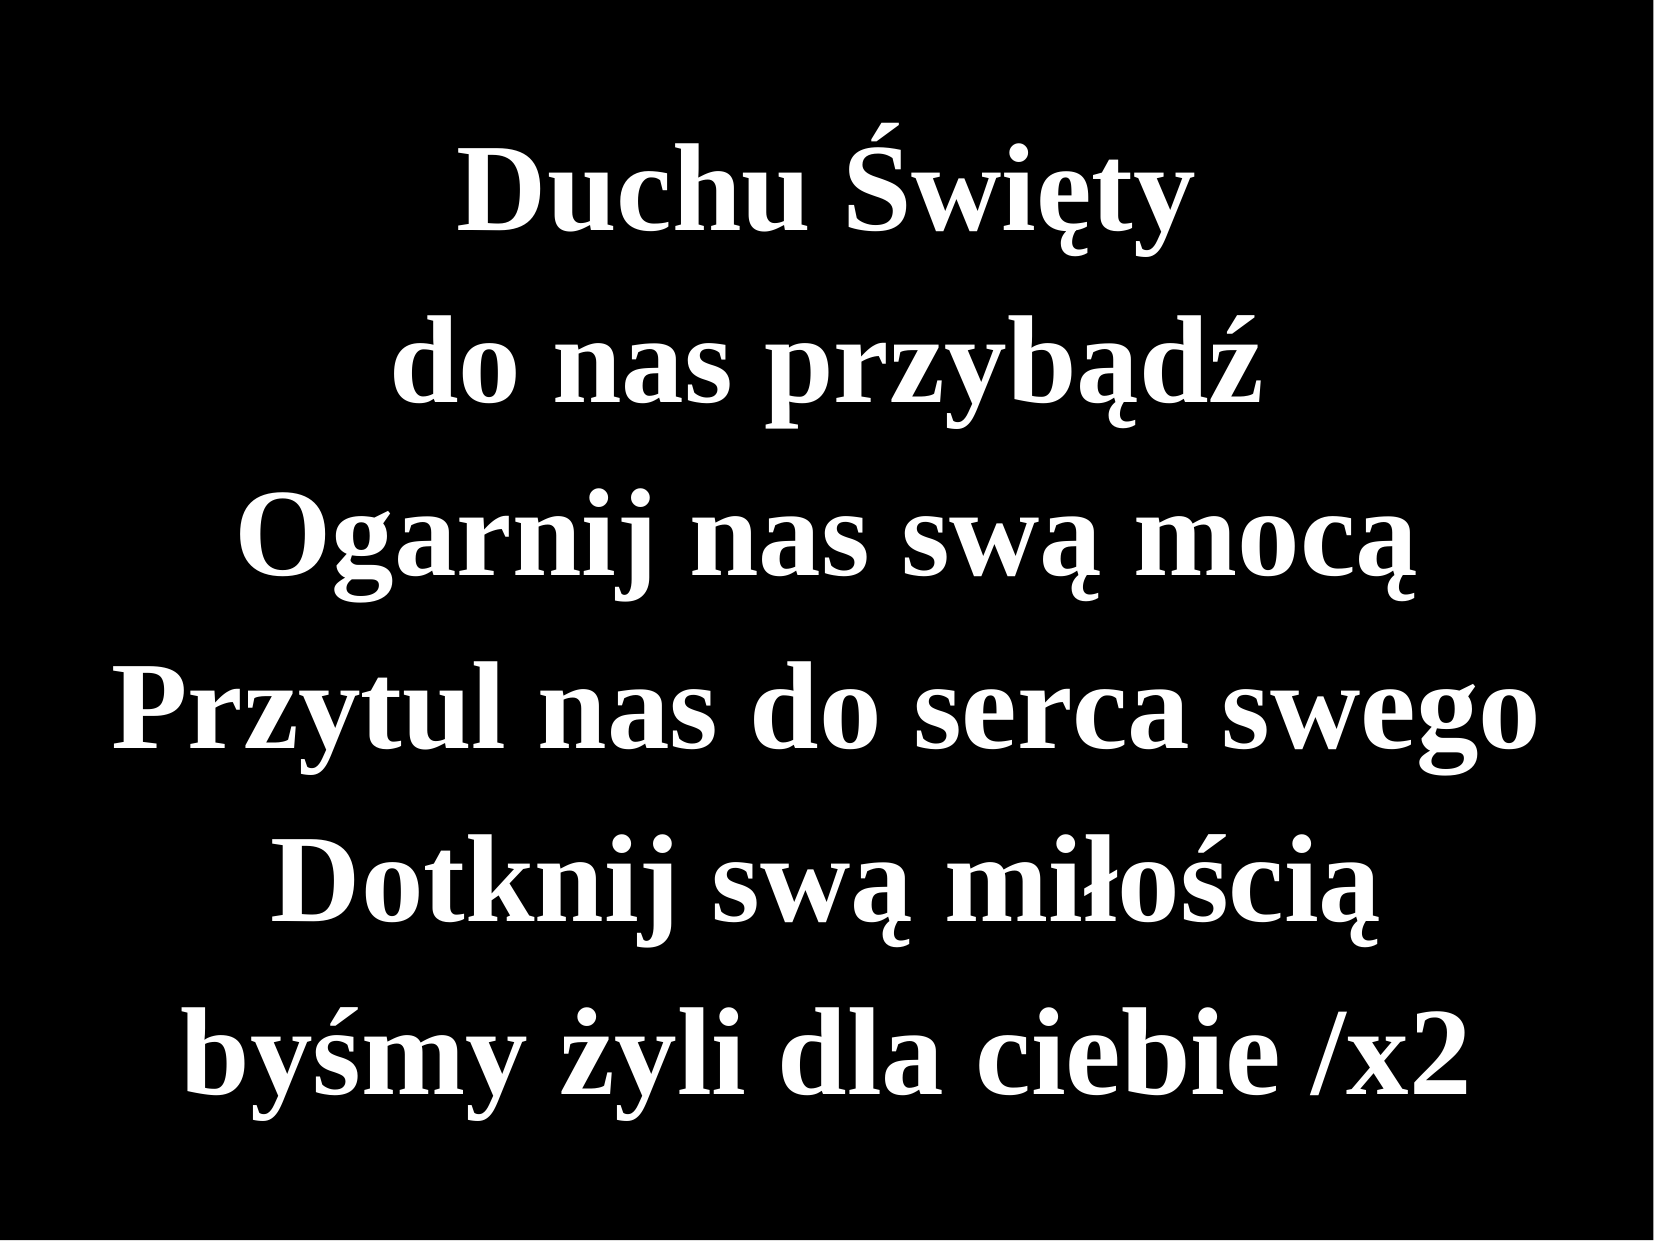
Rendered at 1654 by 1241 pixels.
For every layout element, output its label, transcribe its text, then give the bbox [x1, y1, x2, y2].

title Duchu Święty ppp do nas przybądź ppp Ogarnij nas swą mocą ppp Przytul nas do serca swego ppp Dotknij swą miłością ppp byśmy żyli dla ciebie /x2 [0, 0, 1654, 1241]
